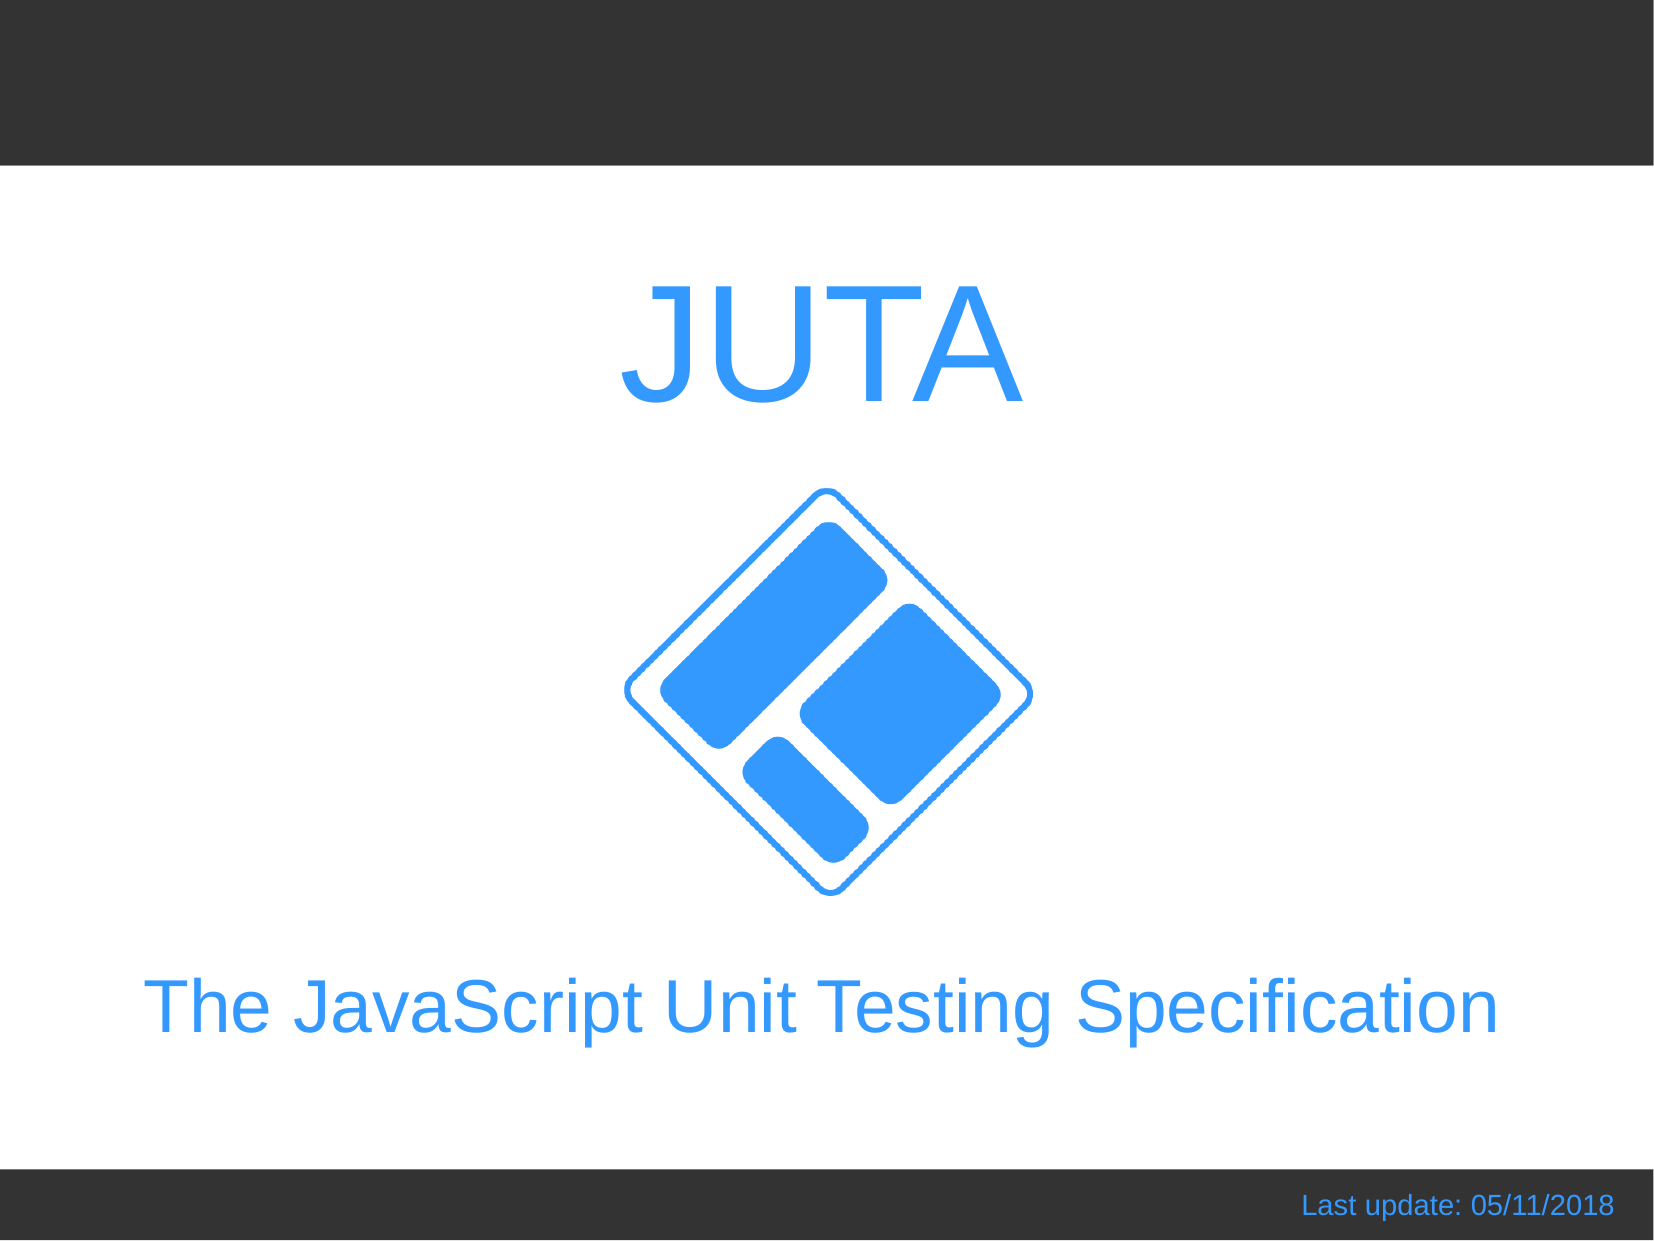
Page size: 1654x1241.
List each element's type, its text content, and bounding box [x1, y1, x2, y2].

text_box JUTA [120, 243, 1524, 491]
text_box The JavaScript Unit Testing Specification [120, 957, 1524, 1087]
text_box [0, 1169, 1654, 1241]
text_box Last update: 05/11/2018 [744, 1181, 1630, 1229]
picture [620, 484, 1036, 899]
text_box [0, 0, 1654, 166]
